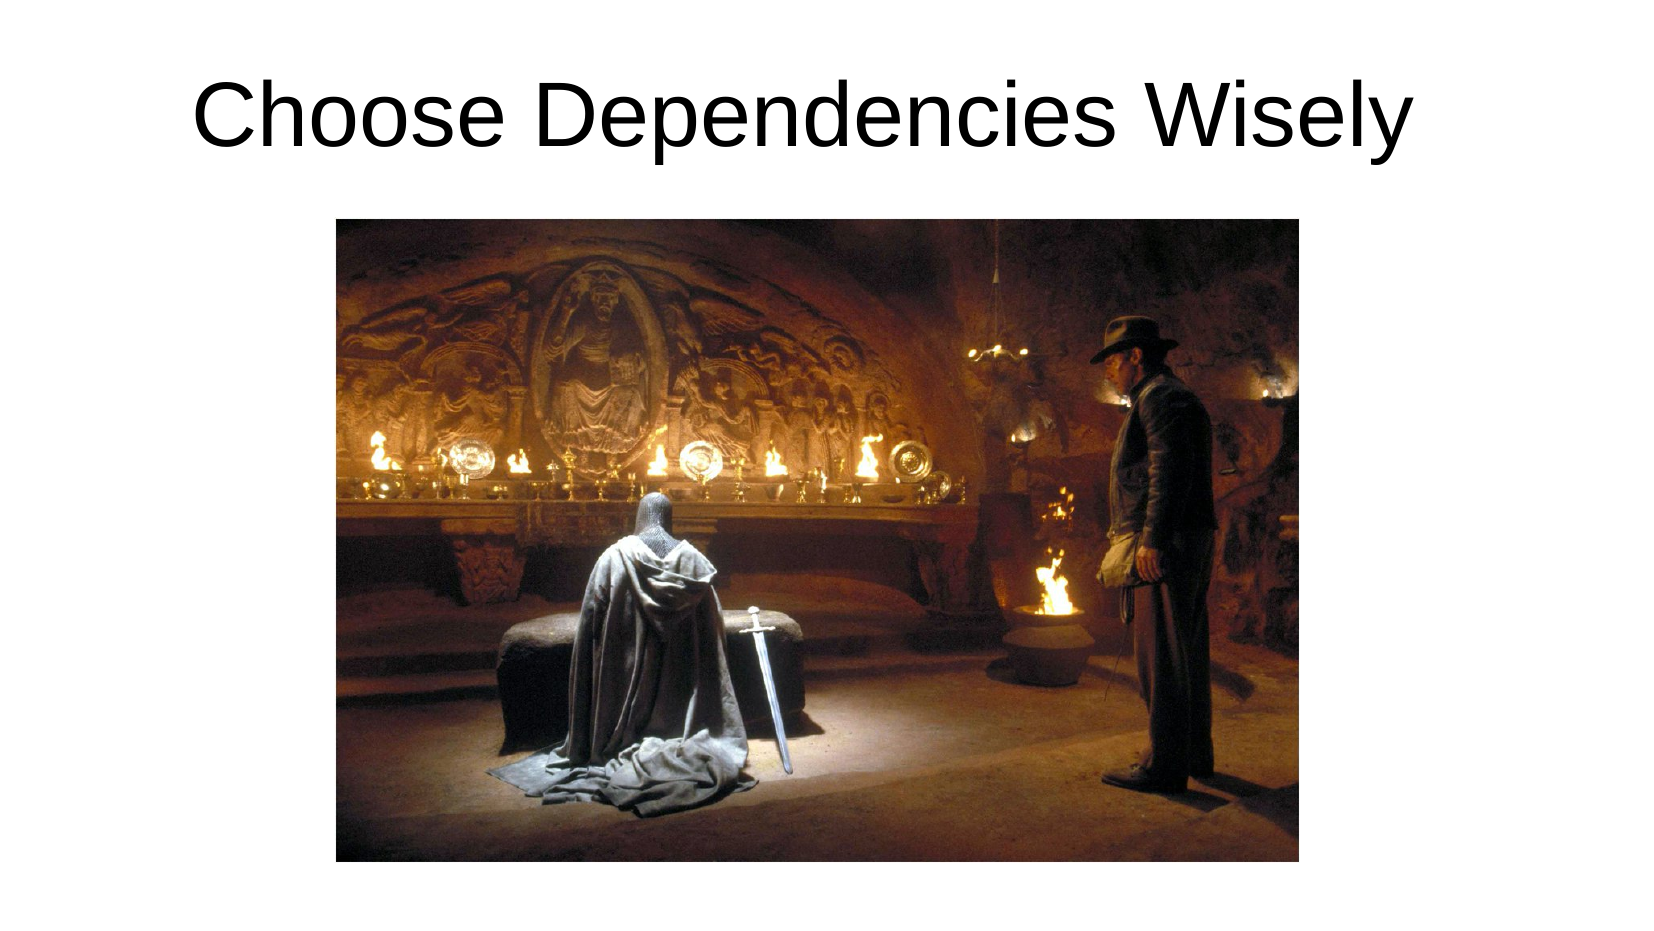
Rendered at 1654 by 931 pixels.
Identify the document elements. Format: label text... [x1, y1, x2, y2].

title Choose Dependencies Wisely [82, 37, 1571, 193]
picture [334, 217, 1300, 863]
